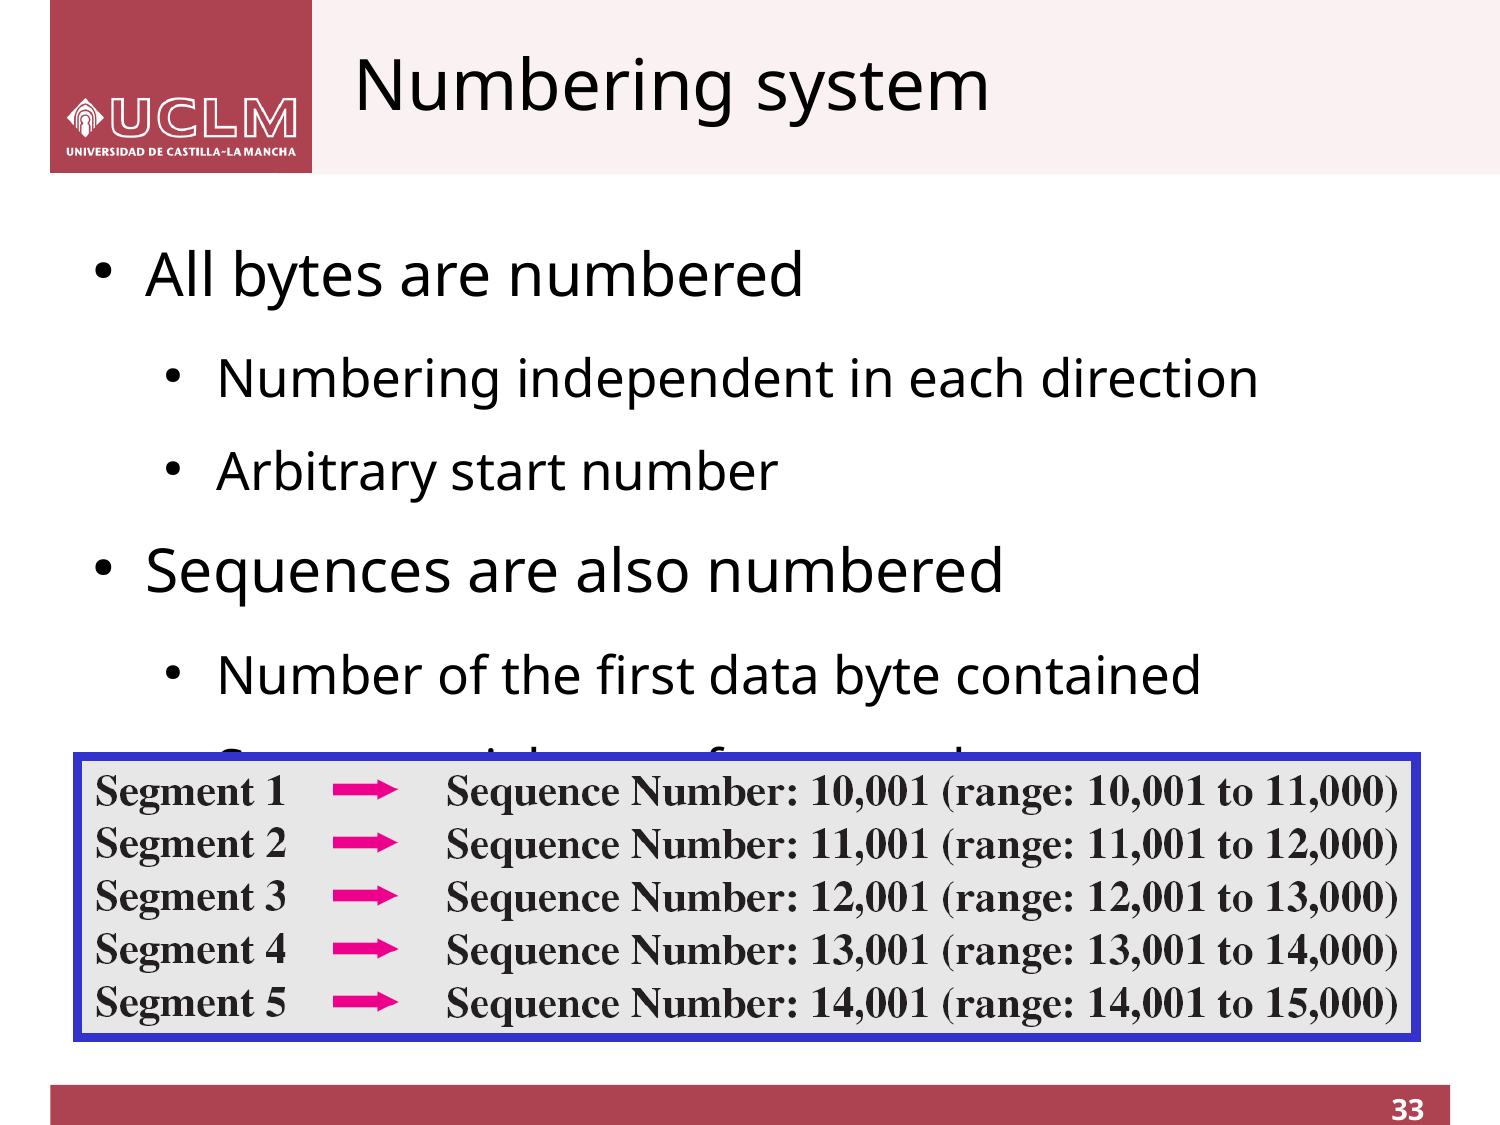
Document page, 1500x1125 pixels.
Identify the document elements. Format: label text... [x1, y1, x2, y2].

picture [82, 761, 1412, 1033]
title Numbering system [353, 6, 1425, 168]
list All bytes are numbered Numbering independent in each direction Arbitrary start number Sequences are also numbered Number of the first data byte contained Some special cases for control messages [74, 231, 1425, 884]
picture [50, 0, 312, 173]
